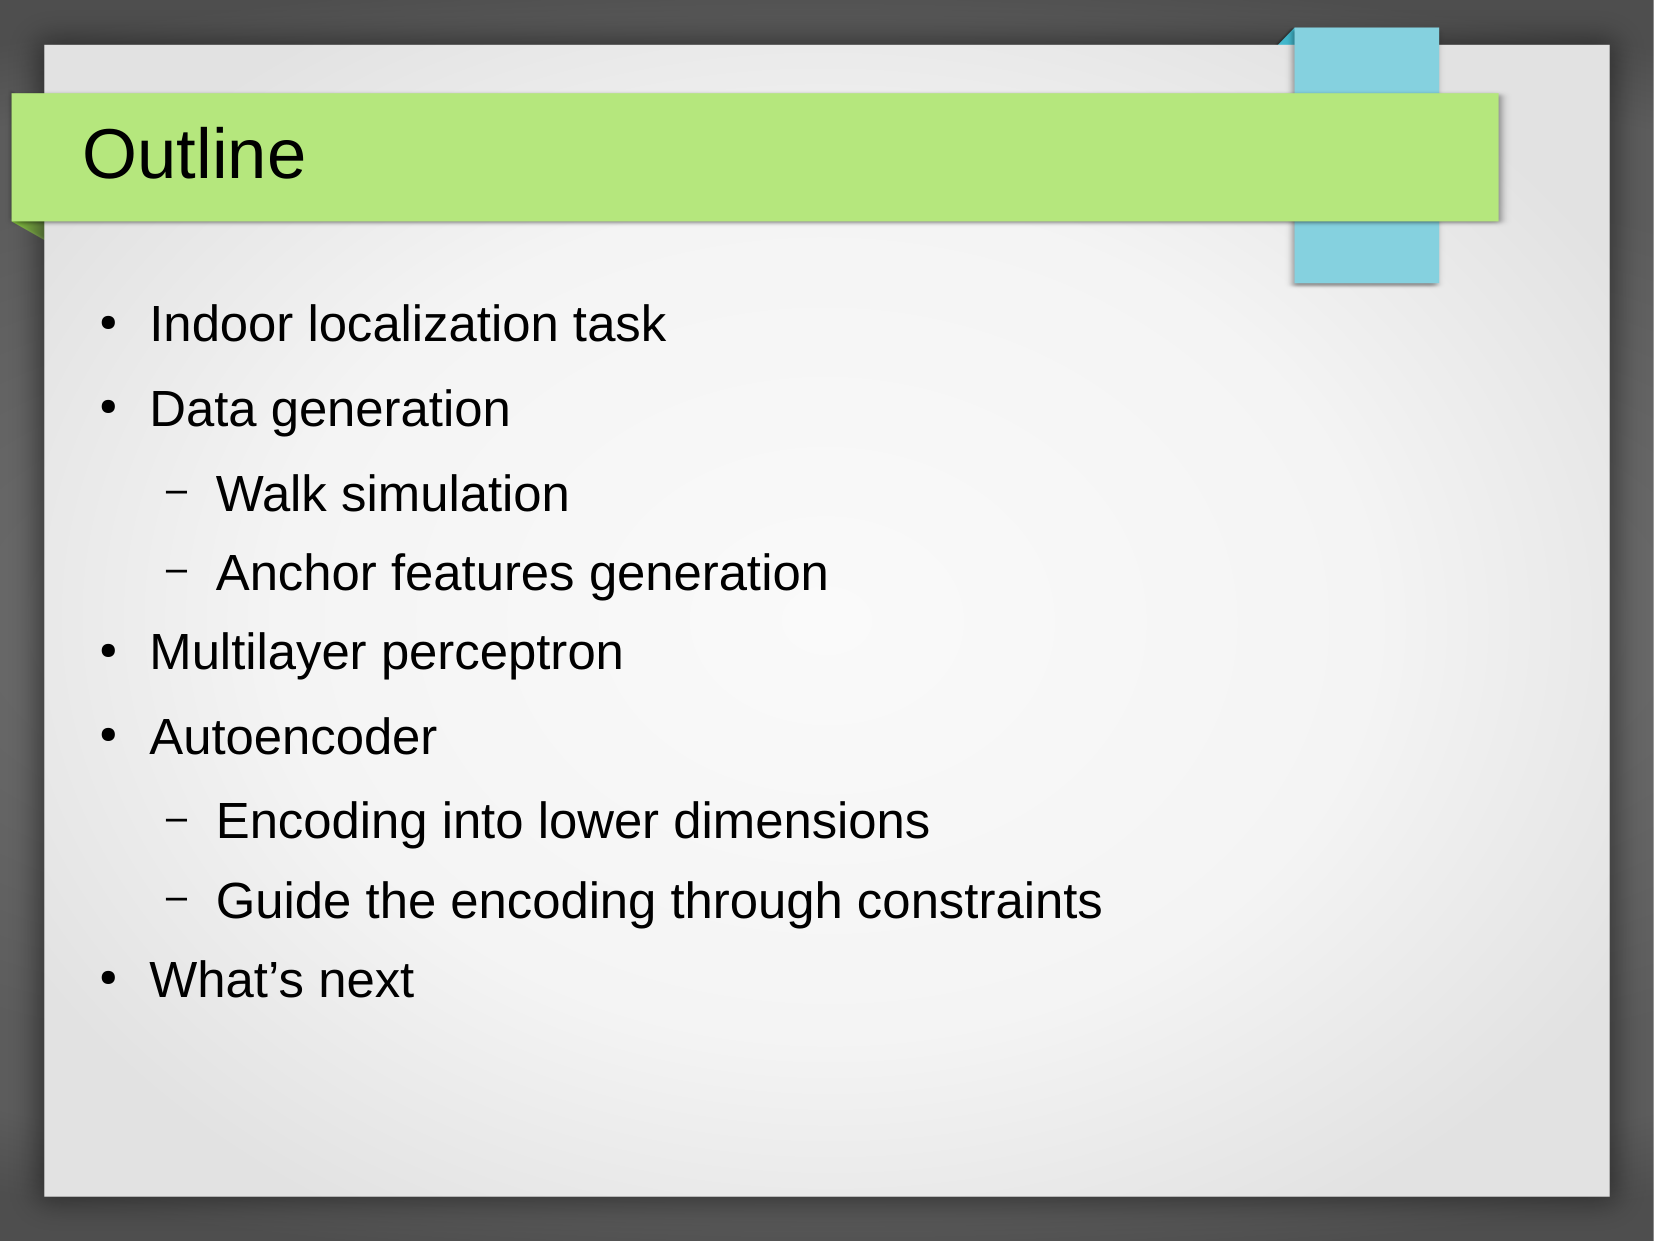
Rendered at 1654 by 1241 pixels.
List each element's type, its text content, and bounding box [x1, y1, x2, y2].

list Indoor localization task Data generation Walk simulation Anchor features generation Multilayer perceptron Autoencoder Encoding into lower dimensions Guide the encoding through constraints What’s next [82, 295, 1571, 1015]
picture [0, 0, 1654, 1241]
title Outline [82, 94, 1264, 213]
